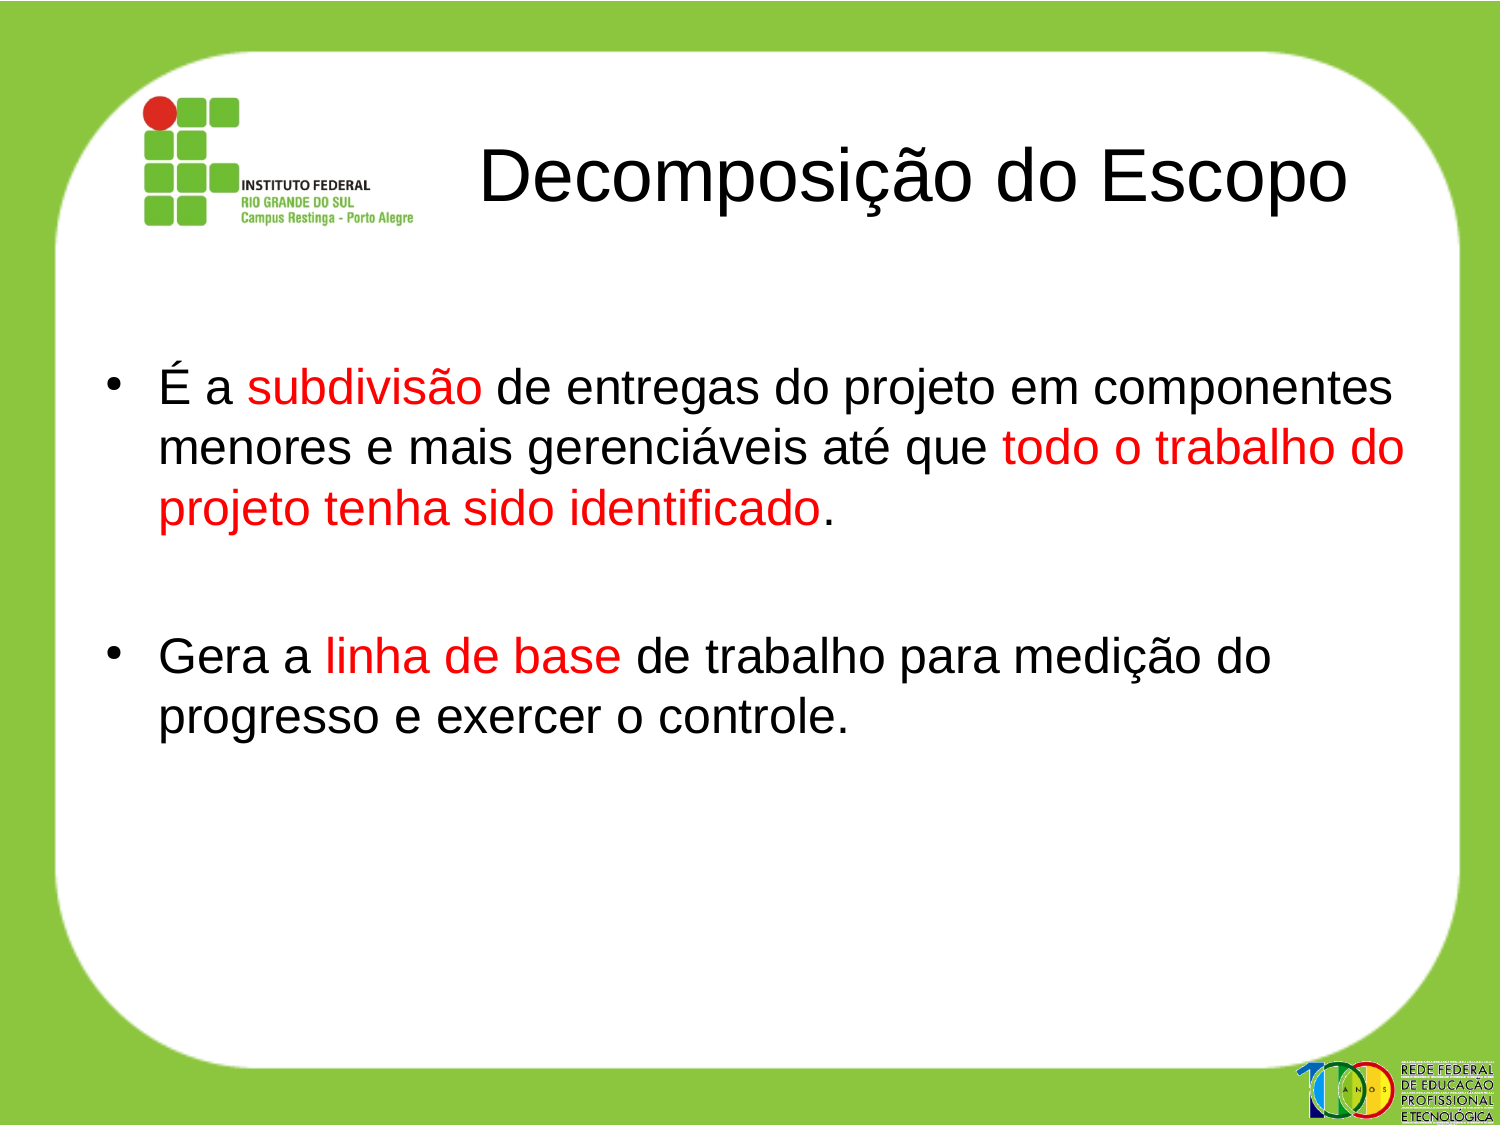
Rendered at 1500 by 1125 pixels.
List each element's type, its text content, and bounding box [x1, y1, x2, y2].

title Decomposição do Escopo [427, 36, 1500, 225]
picture [0, 1, 1500, 1125]
list É a subdivisão de entregas do projeto em componentes menores e mais gerenciáveis até que todo o trabalho do projeto tenha sido identificado. Gera a linha de base de trabalho para medição do progresso e exercer o controle. [72, 272, 1423, 1046]
